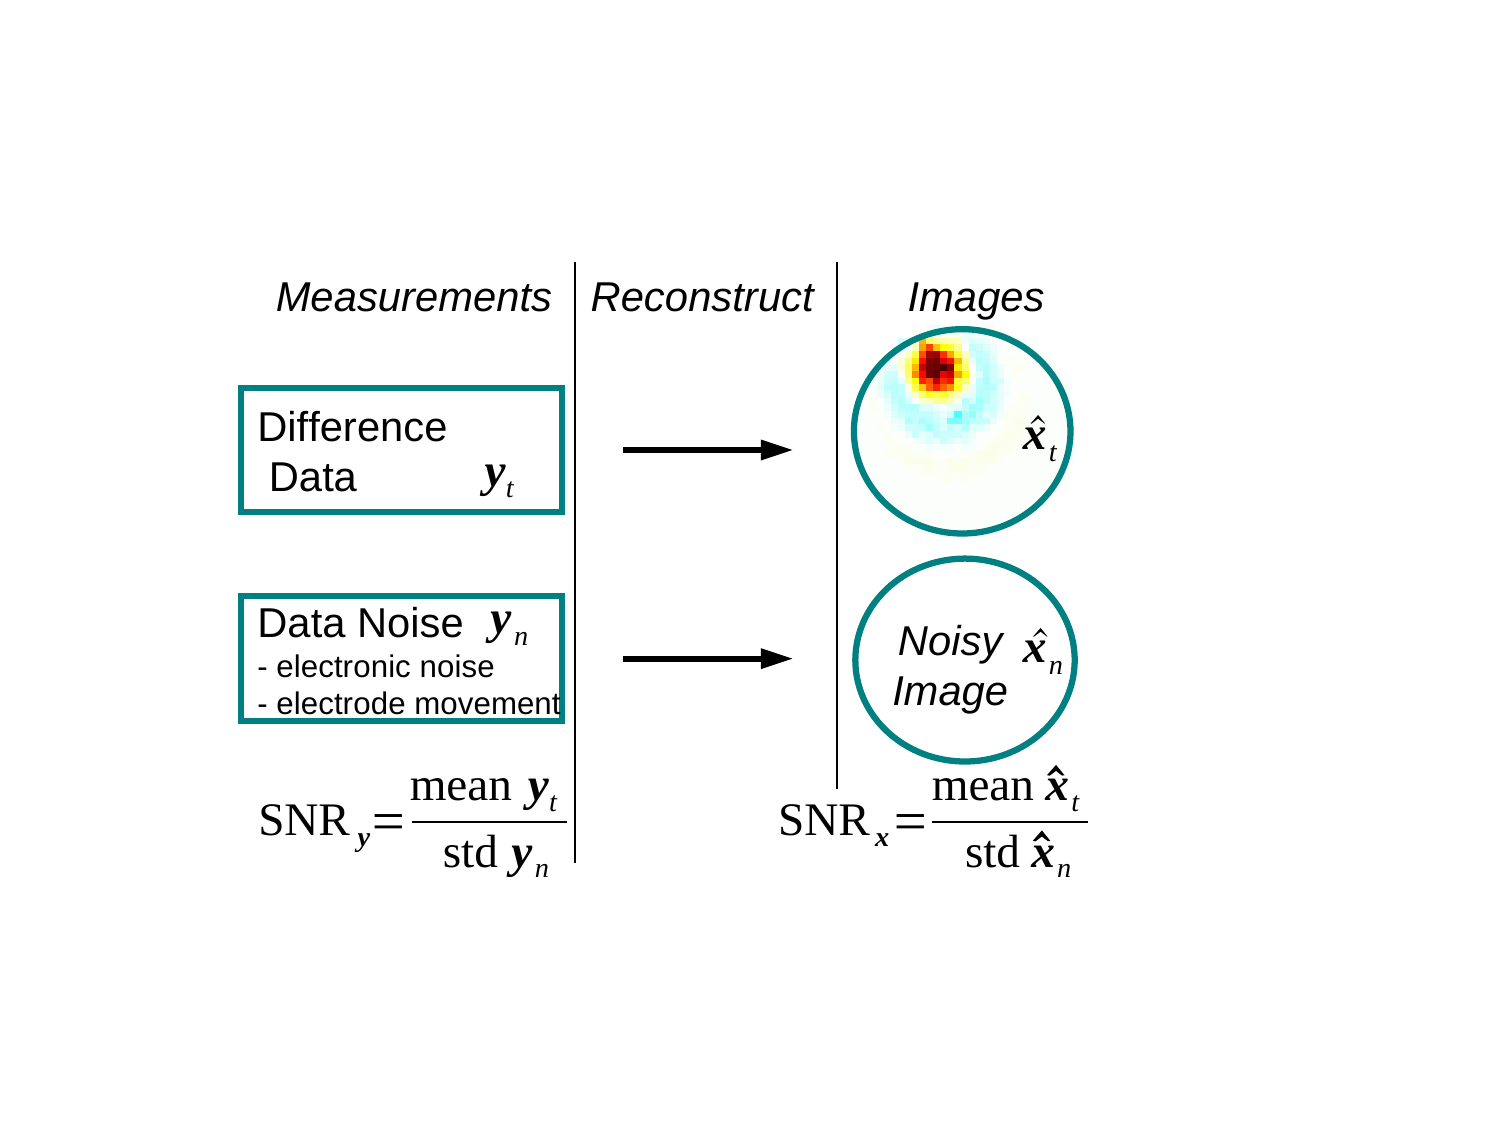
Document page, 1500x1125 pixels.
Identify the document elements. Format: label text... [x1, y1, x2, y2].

chart [1006, 407, 1068, 468]
text_box Data Noise - electronic noise - electrode movement [241, 596, 563, 722]
text_box Reconstruct [576, 262, 829, 328]
picture [849, 325, 1075, 538]
chart [465, 444, 527, 505]
chart [766, 757, 1102, 885]
text_box Images [892, 262, 1060, 328]
chart [471, 591, 539, 652]
text_box Measurements [261, 262, 568, 328]
chart [1006, 620, 1075, 681]
picture [858, 333, 1063, 530]
text_box Difference Data [241, 387, 563, 513]
text_box Noisy Image [877, 606, 1024, 723]
chart [246, 757, 580, 885]
